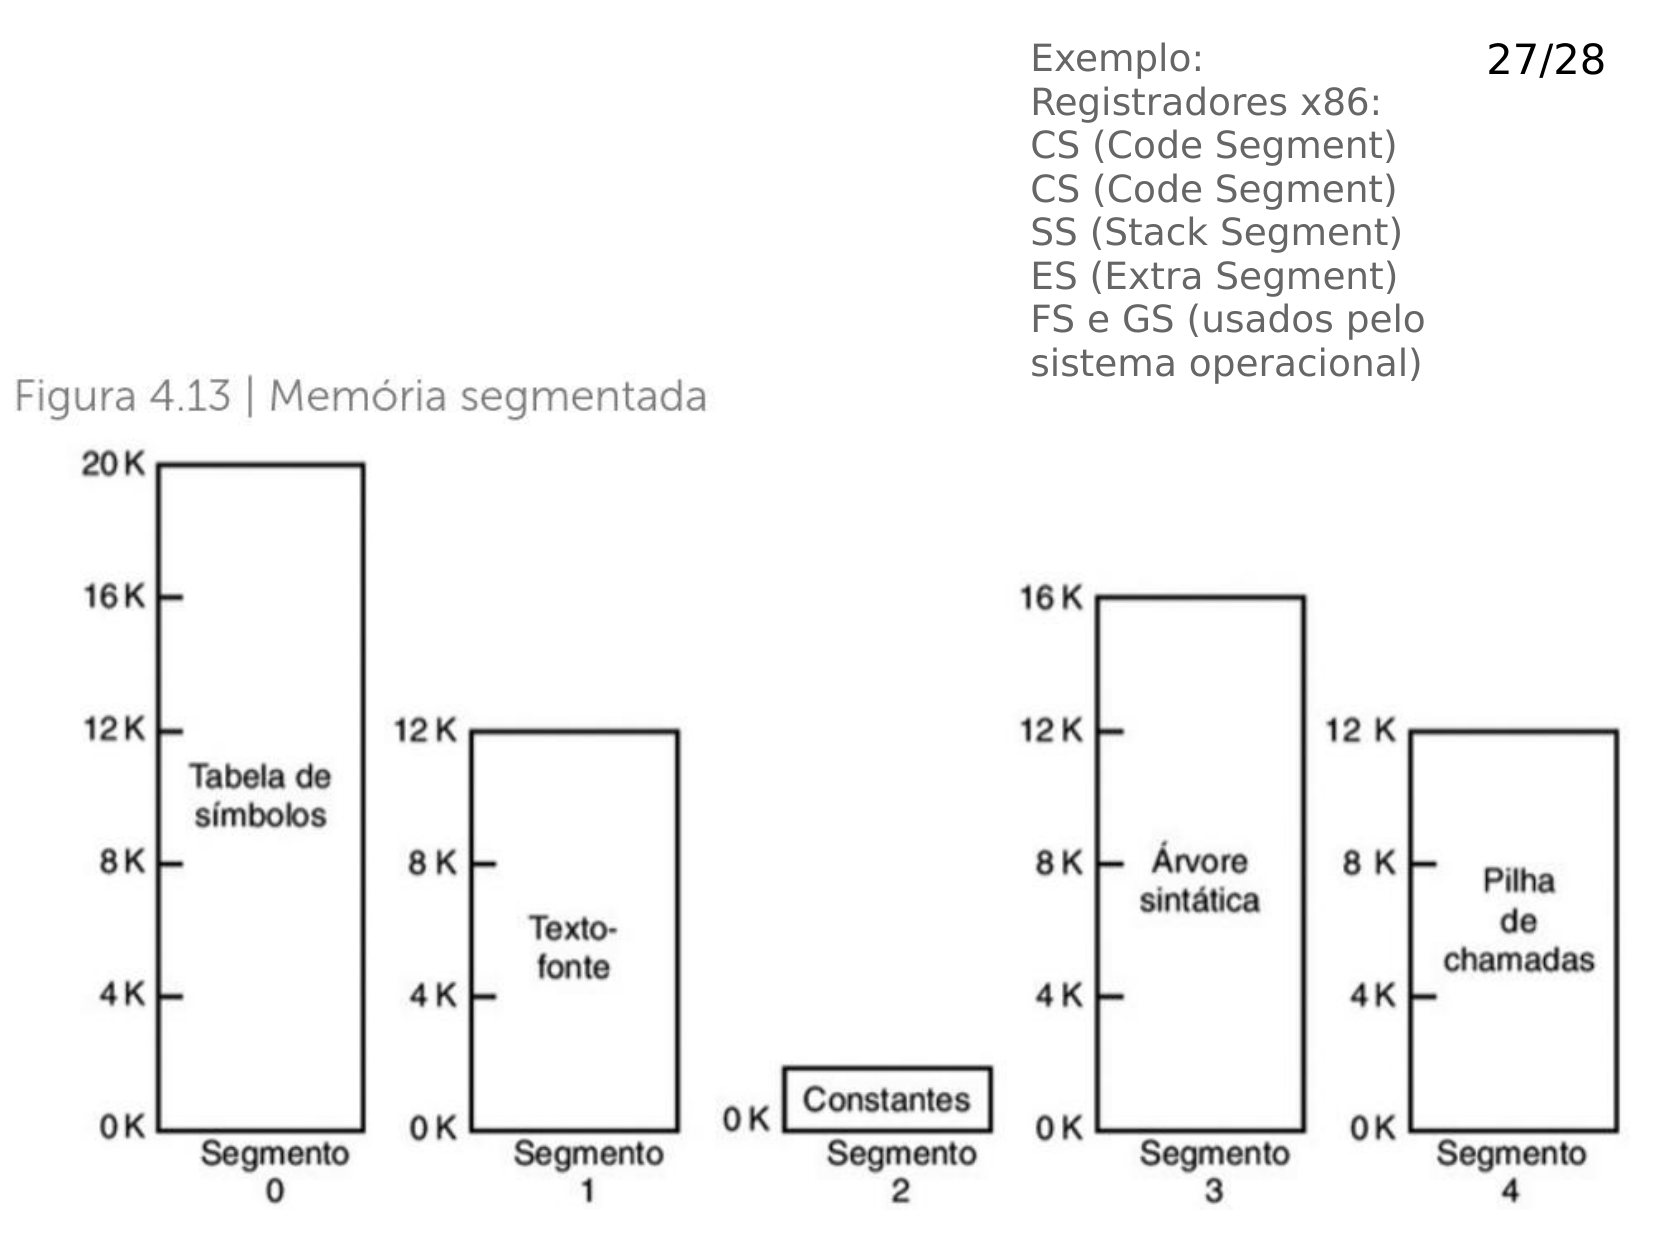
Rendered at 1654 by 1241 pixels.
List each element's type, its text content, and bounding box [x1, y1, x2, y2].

picture [14, 373, 1630, 1210]
text_box Exemplo: Registradores x86: CS (Code Segment) CS (Code Segment) SS (Stack Segment) ES (Extra Segment) FS e GS (usados pelo sistema operacional) [1015, 29, 1467, 471]
